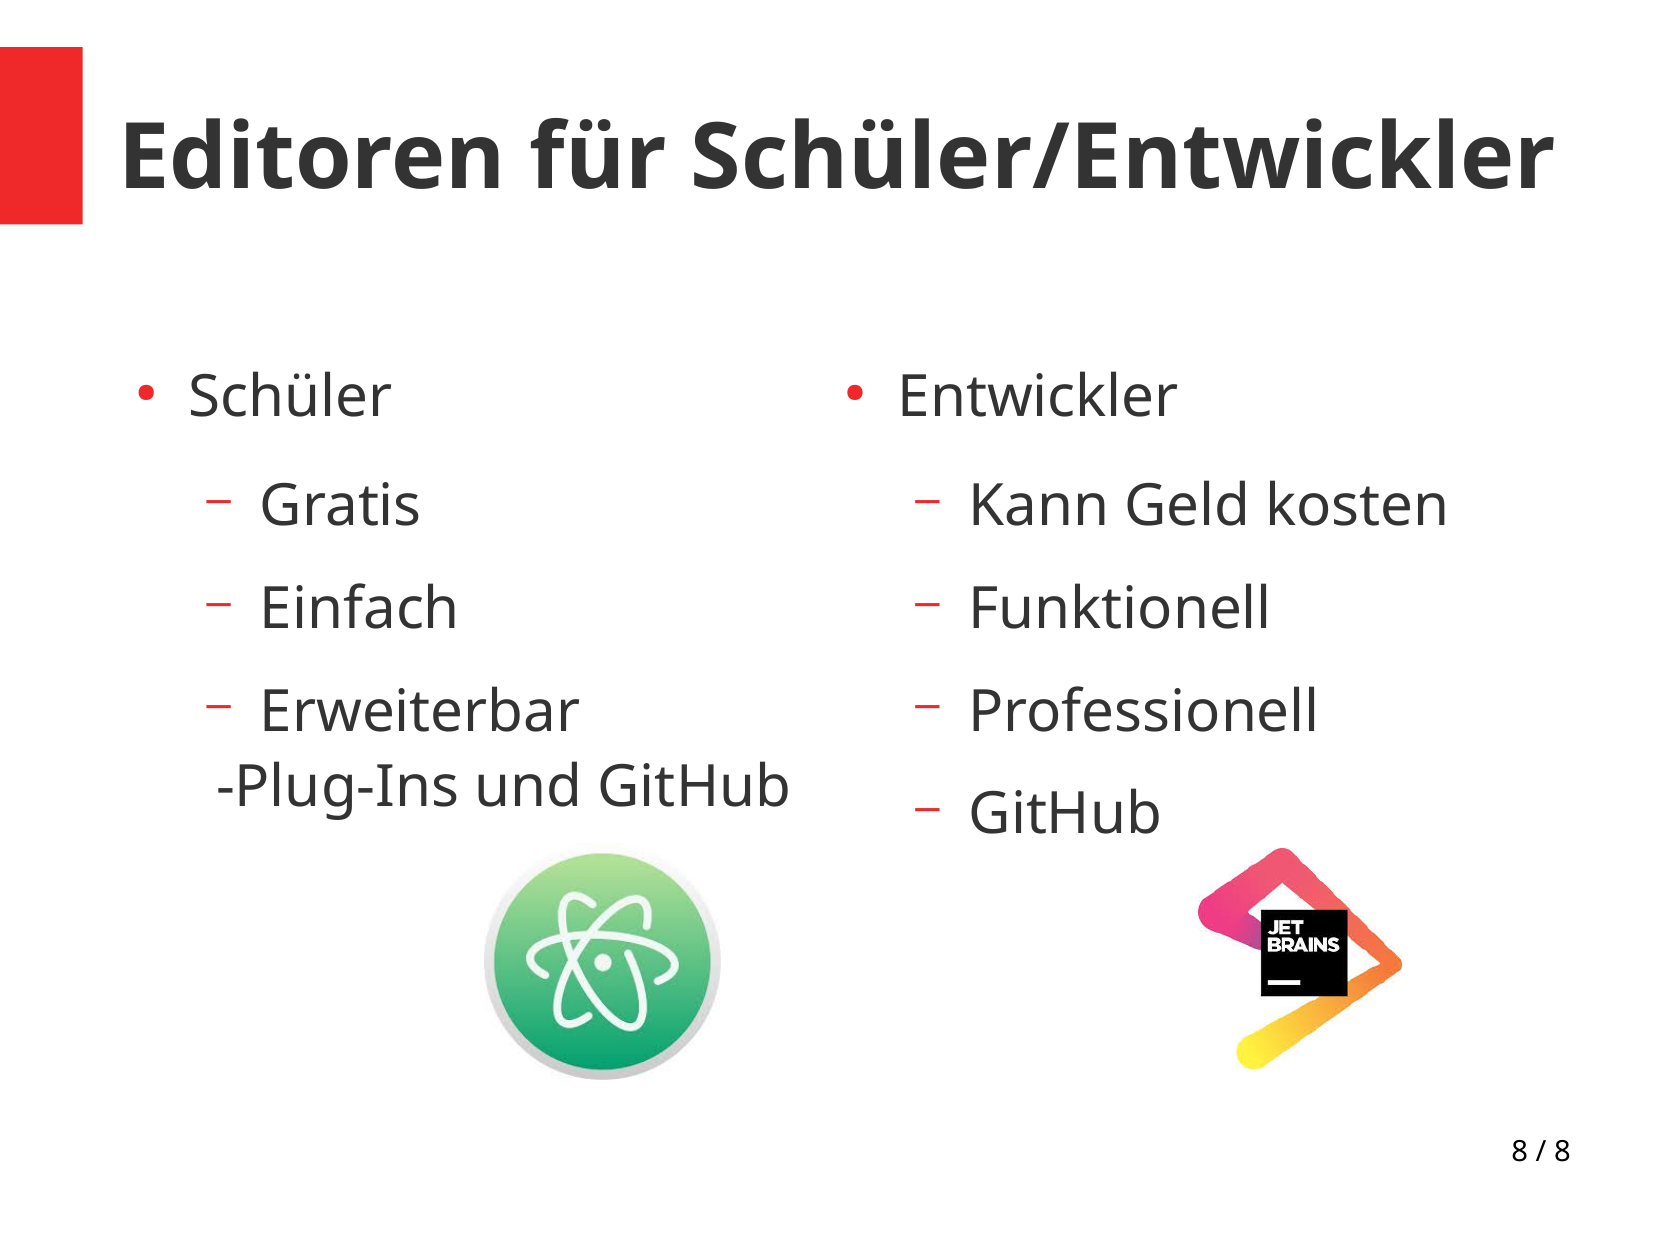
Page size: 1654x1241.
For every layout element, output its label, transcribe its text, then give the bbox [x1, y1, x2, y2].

list Schüler Gratis Einfach Erweiterbar [118, 354, 826, 1063]
picture [484, 843, 721, 1080]
list Entwickler Kann Geld kosten Funktionell Professionell GitHub [826, 354, 1536, 1063]
picture [1198, 848, 1402, 1069]
title Editoren für Schüler/Entwickler [118, 49, 1571, 257]
list -Plug-Ins und GitHub [129, 744, 792, 827]
